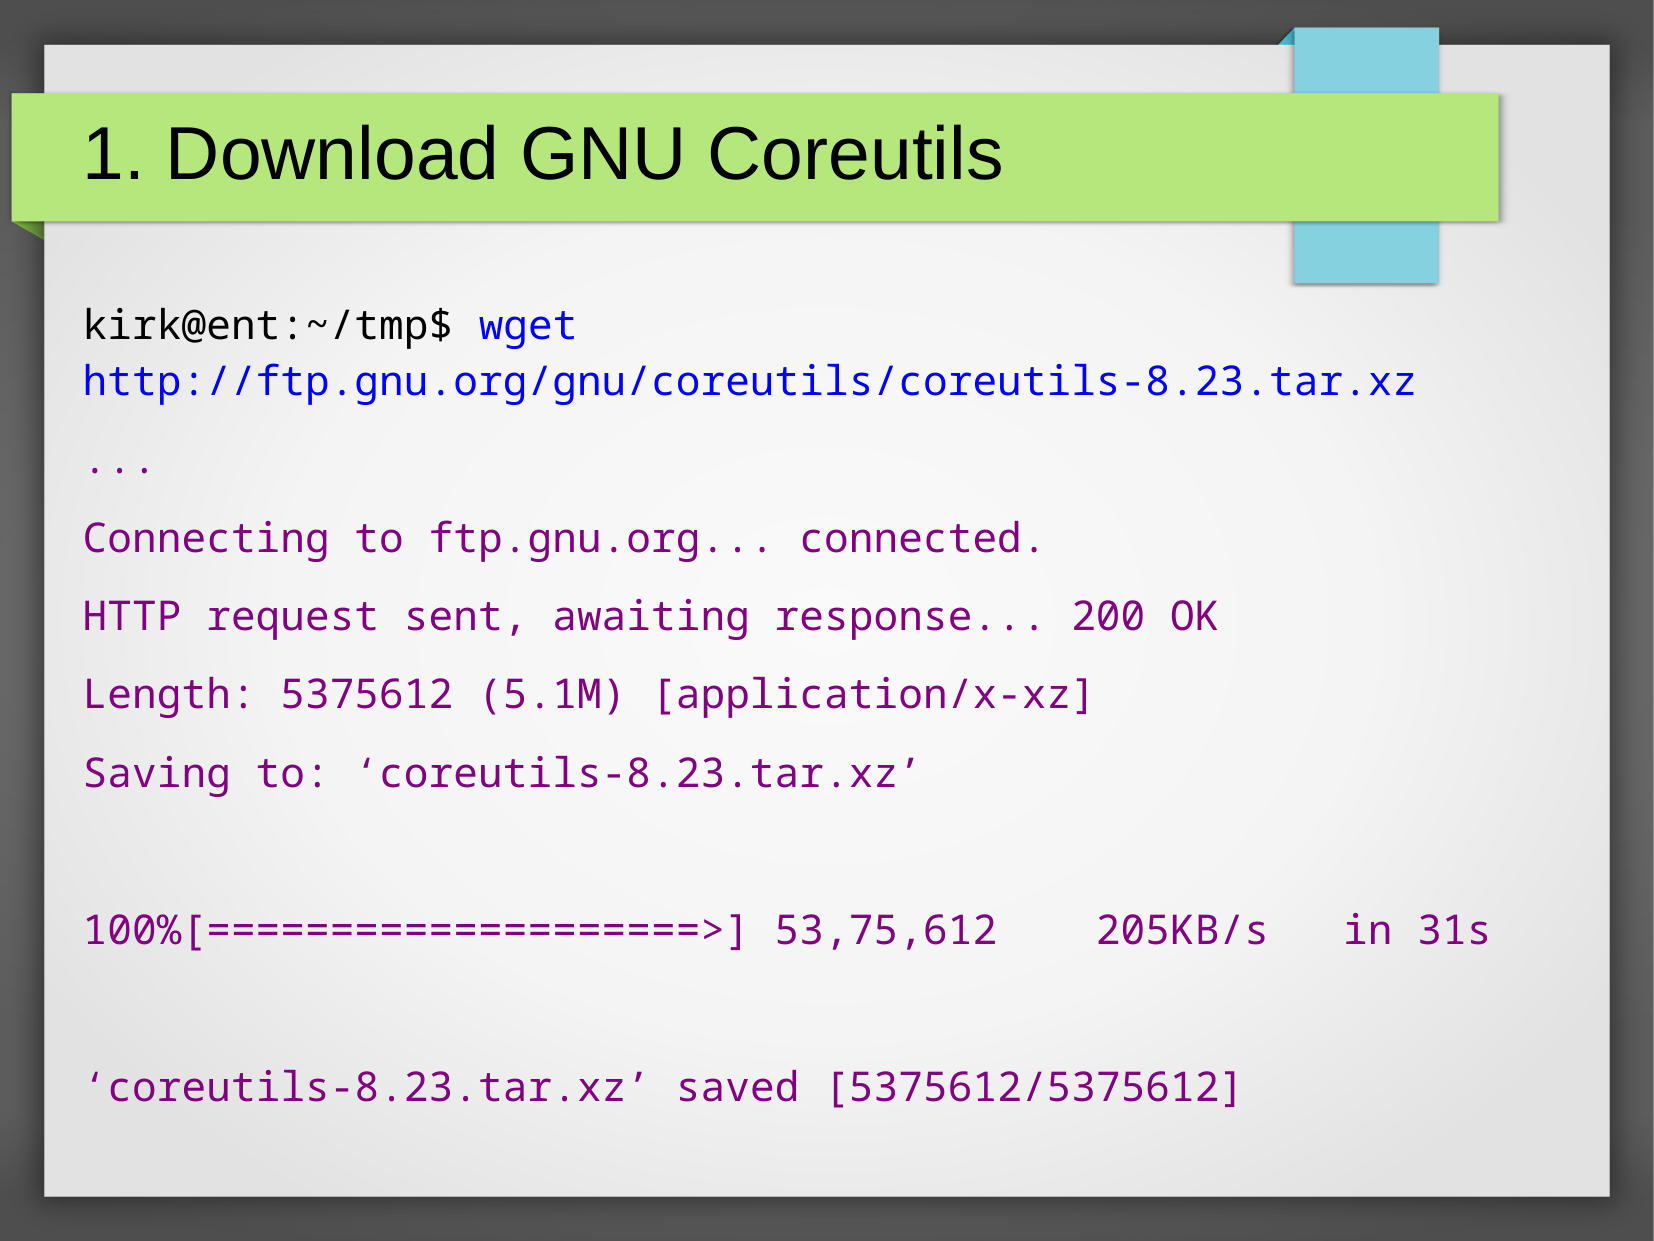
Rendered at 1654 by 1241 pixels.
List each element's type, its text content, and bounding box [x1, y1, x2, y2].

title 1. Download GNU Coreutils [82, 94, 1264, 213]
picture [0, 0, 1654, 1241]
list kirk@ent:~/tmp$ wget http://ftp.gnu.org/gnu/coreutils/coreutils-8.23.tar.xz ... Connecting to ftp.gnu.org... connected. HTTP request sent, awaiting response... 200 OK Length: 5375612 (5.1M) [application/x-xz] Saving to: ‘coreutils-8.23.tar.xz’ 100%[====================>] 53,75,612 205KB/s in 31s ‘coreutils-8.23.tar.xz’ saved [5375612/5375612] [82, 295, 1571, 1123]
